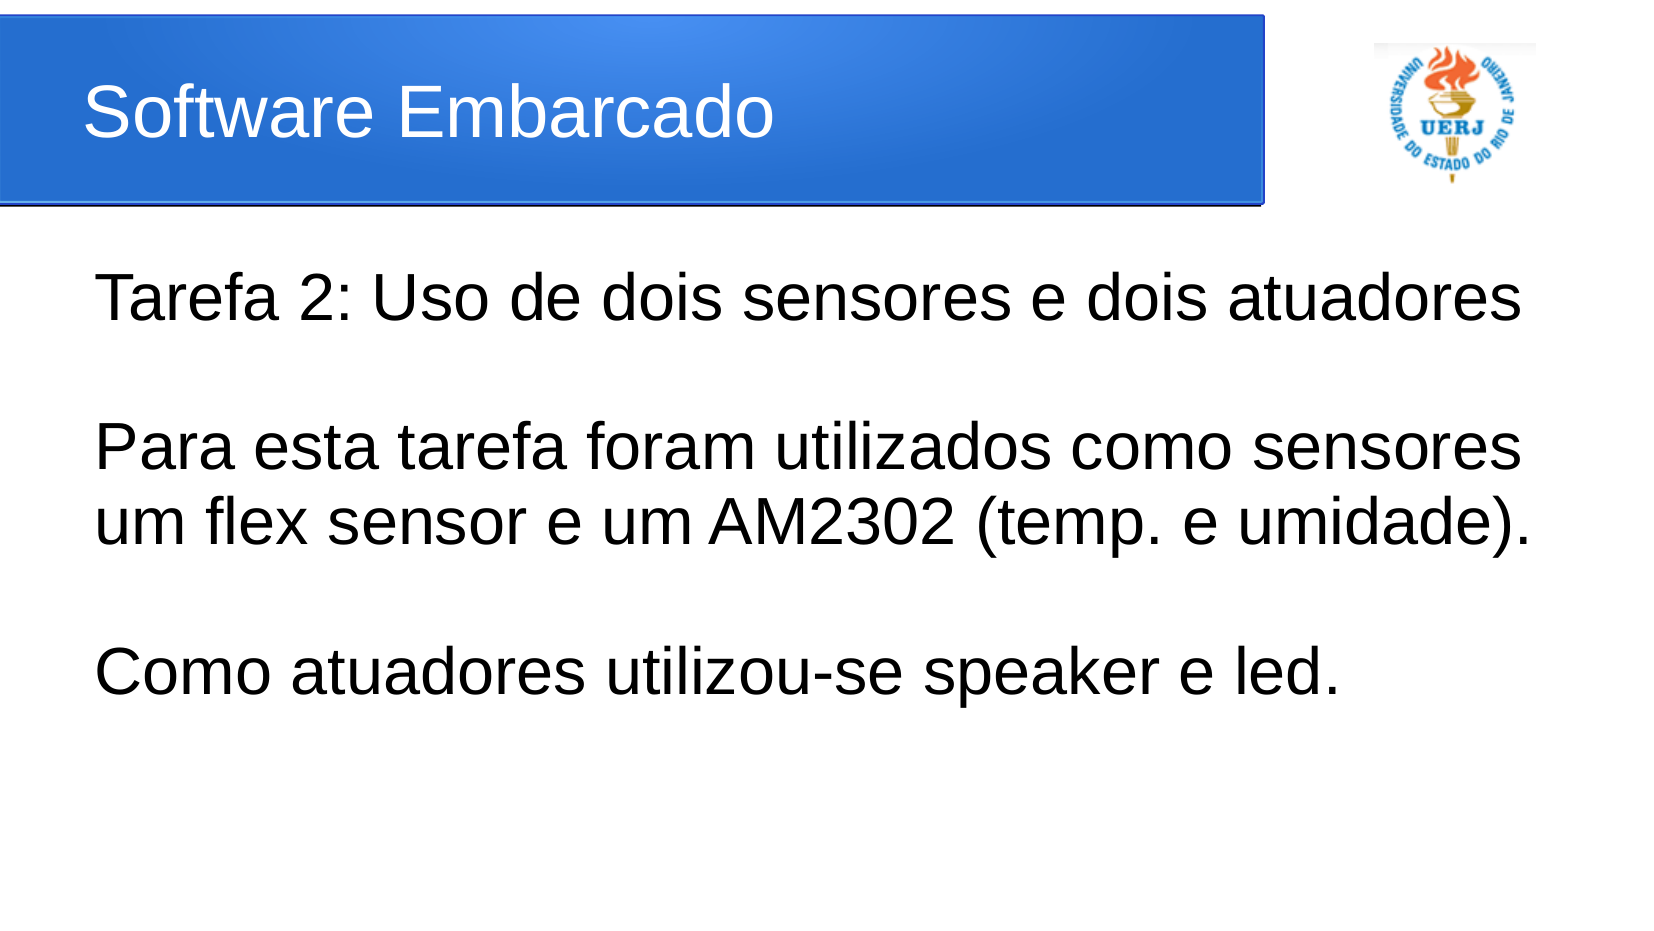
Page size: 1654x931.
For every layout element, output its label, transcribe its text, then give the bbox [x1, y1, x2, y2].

title Software Embarcado [82, 35, 1235, 189]
picture [1374, 43, 1536, 190]
subtitle Tarefa 2: Uso de dois sensores e dois atuadores Para esta tarefa foram utilizados como sensores um flex sensor e um AM2302 (temp. e umidade). Como atuadores utilizou-se speaker e led. [94, 259, 1548, 859]
